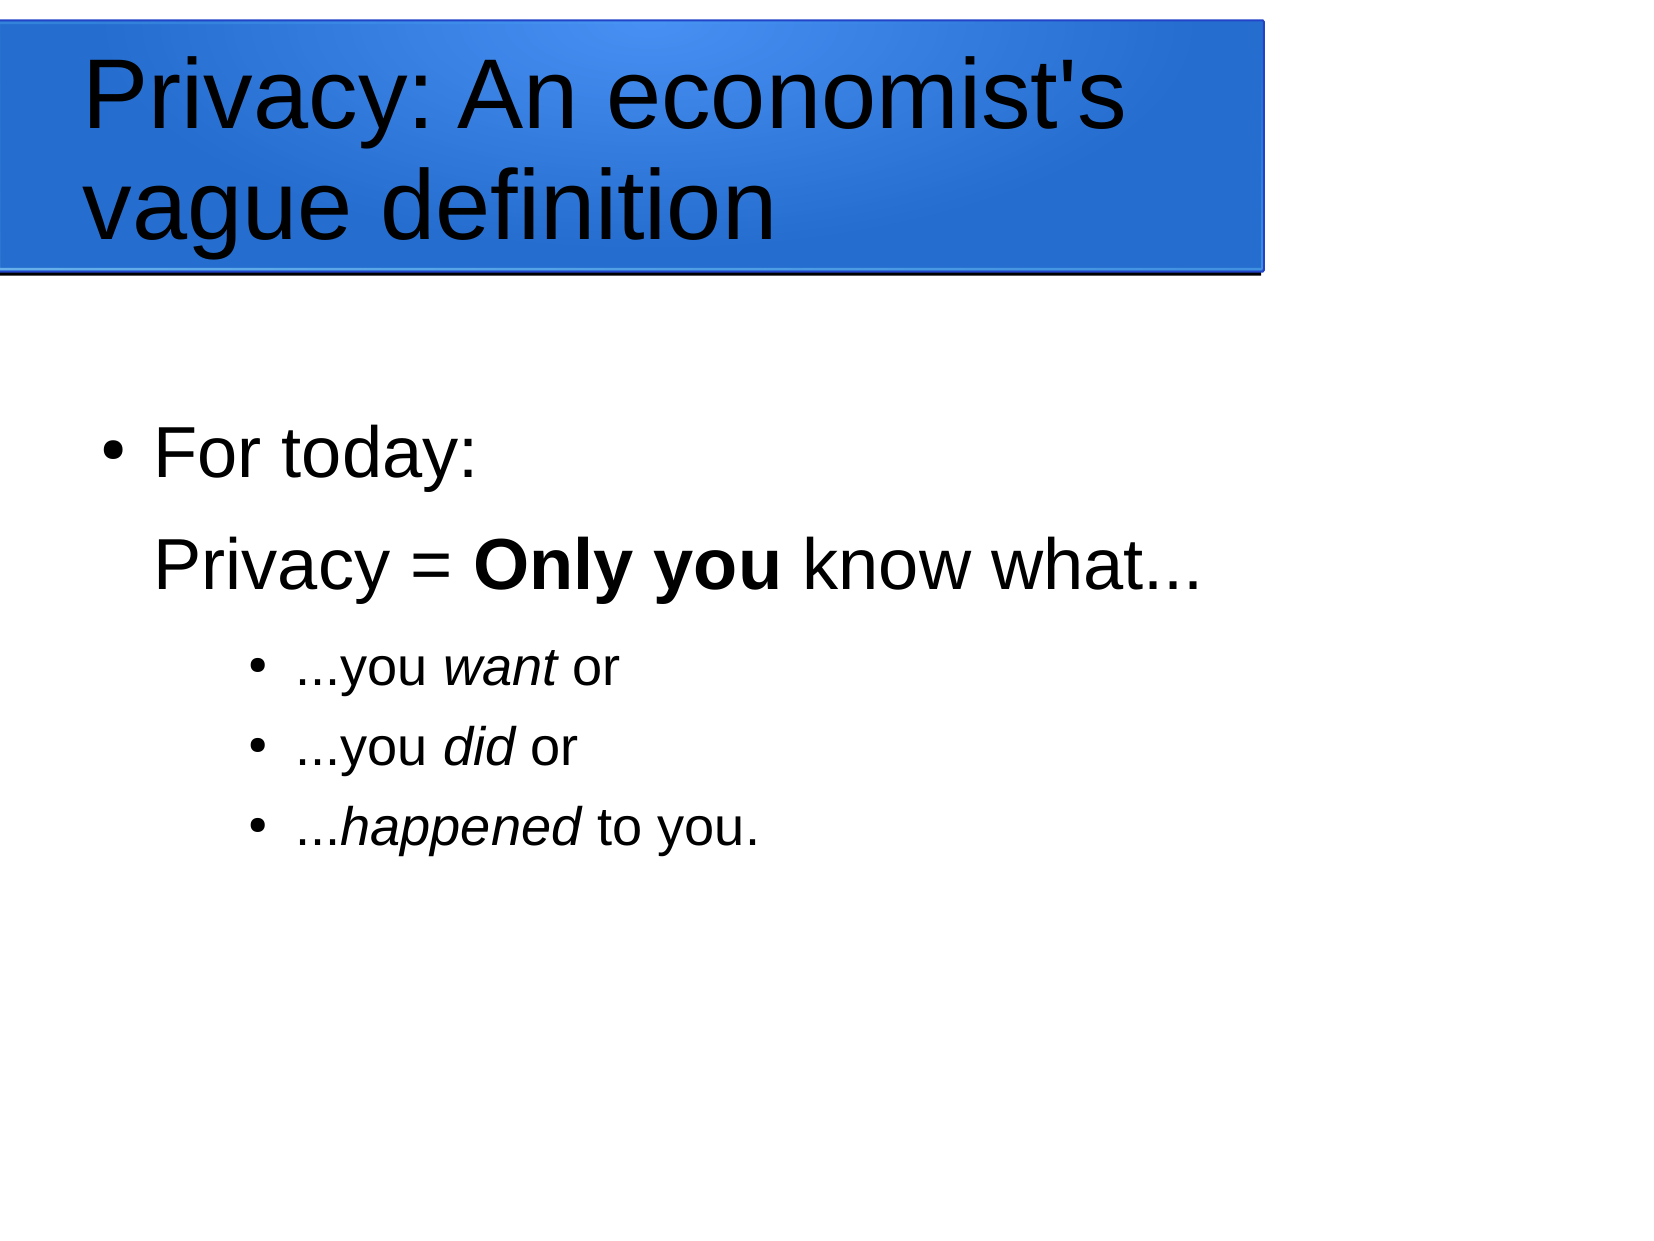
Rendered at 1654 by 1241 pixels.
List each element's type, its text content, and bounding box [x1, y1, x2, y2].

list For today: Privacy = Only you know what... ...you want or ...you did or ...happened to you. [82, 299, 1571, 1019]
title Privacy: An economist's vague definition [82, 38, 1235, 261]
